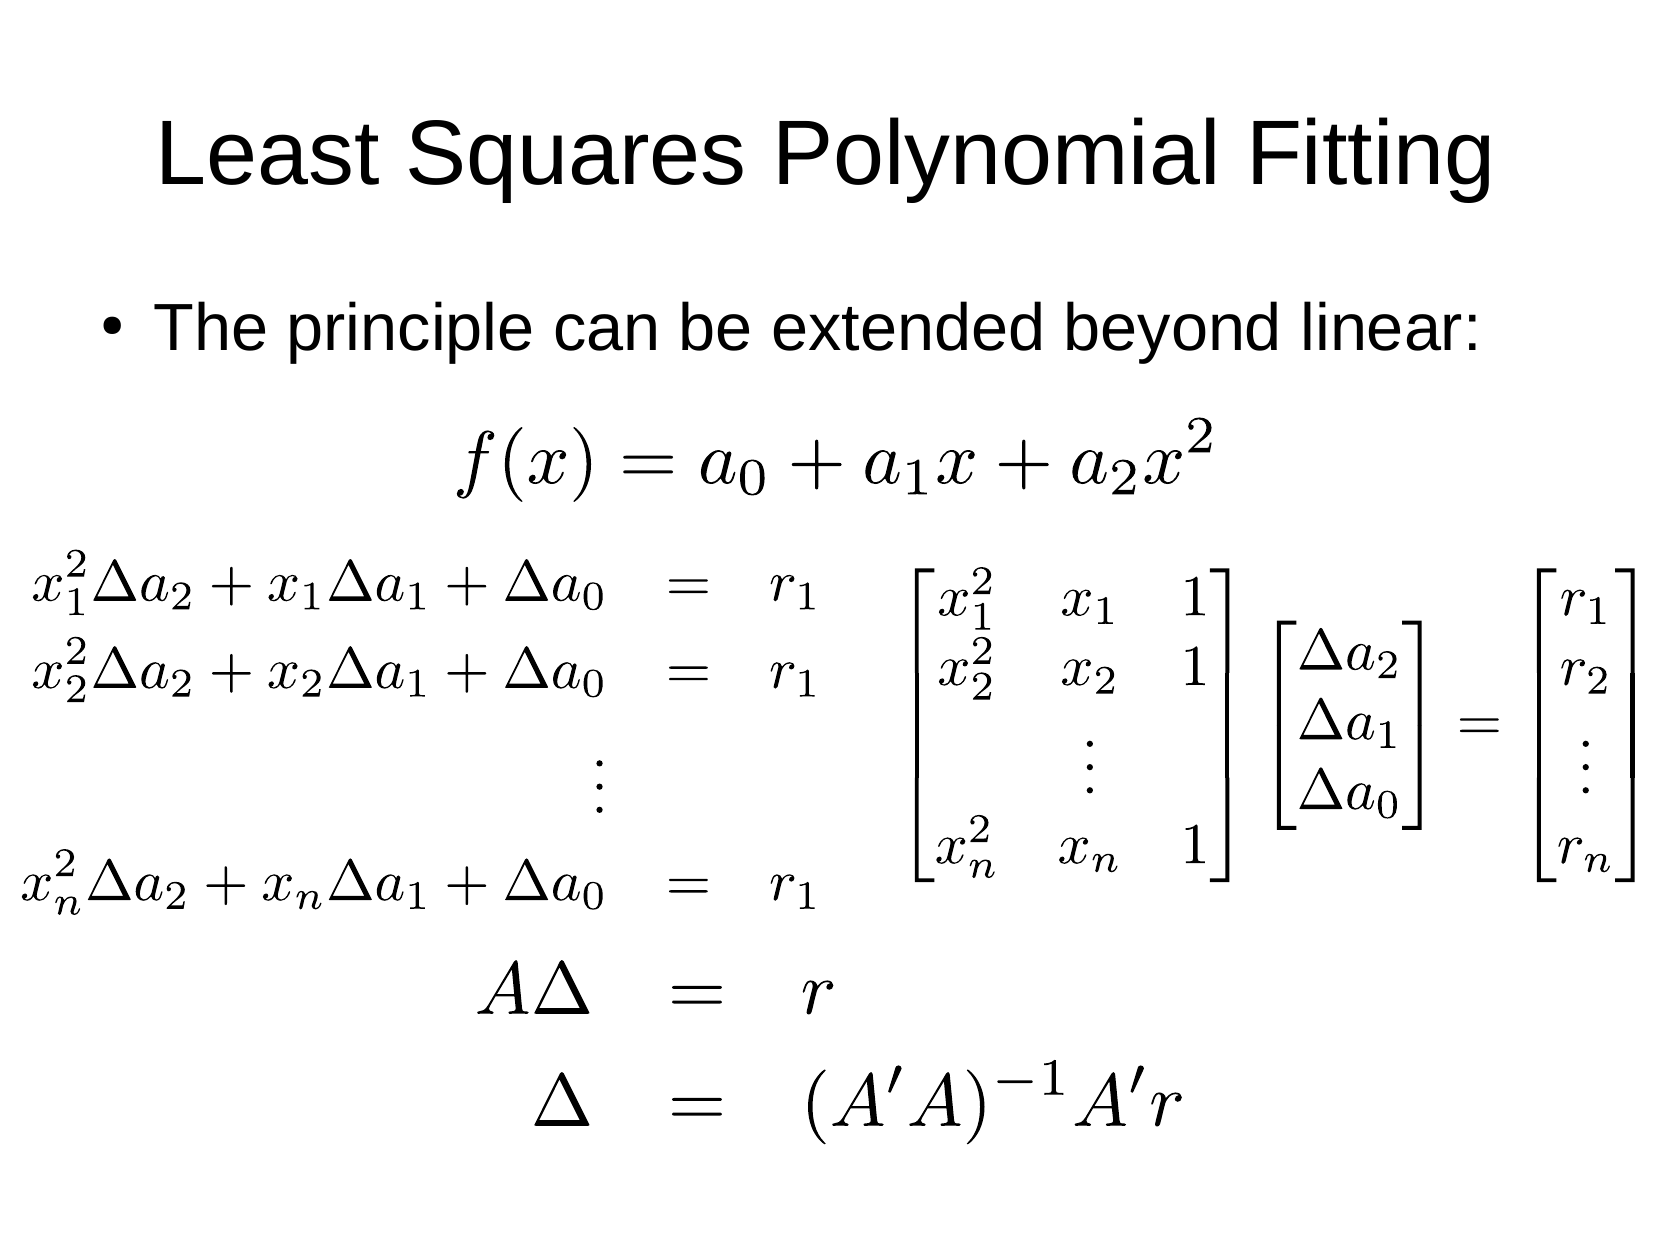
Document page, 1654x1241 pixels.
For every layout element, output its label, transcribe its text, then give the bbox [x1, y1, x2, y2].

text_box [20, 549, 819, 916]
text_box [474, 960, 1186, 1145]
title Least Squares Polynomial Fitting [82, 49, 1571, 257]
text_box [895, 567, 1654, 883]
text_box [452, 417, 1216, 503]
list The principle can be extended beyond linear: [82, 290, 1571, 1010]
